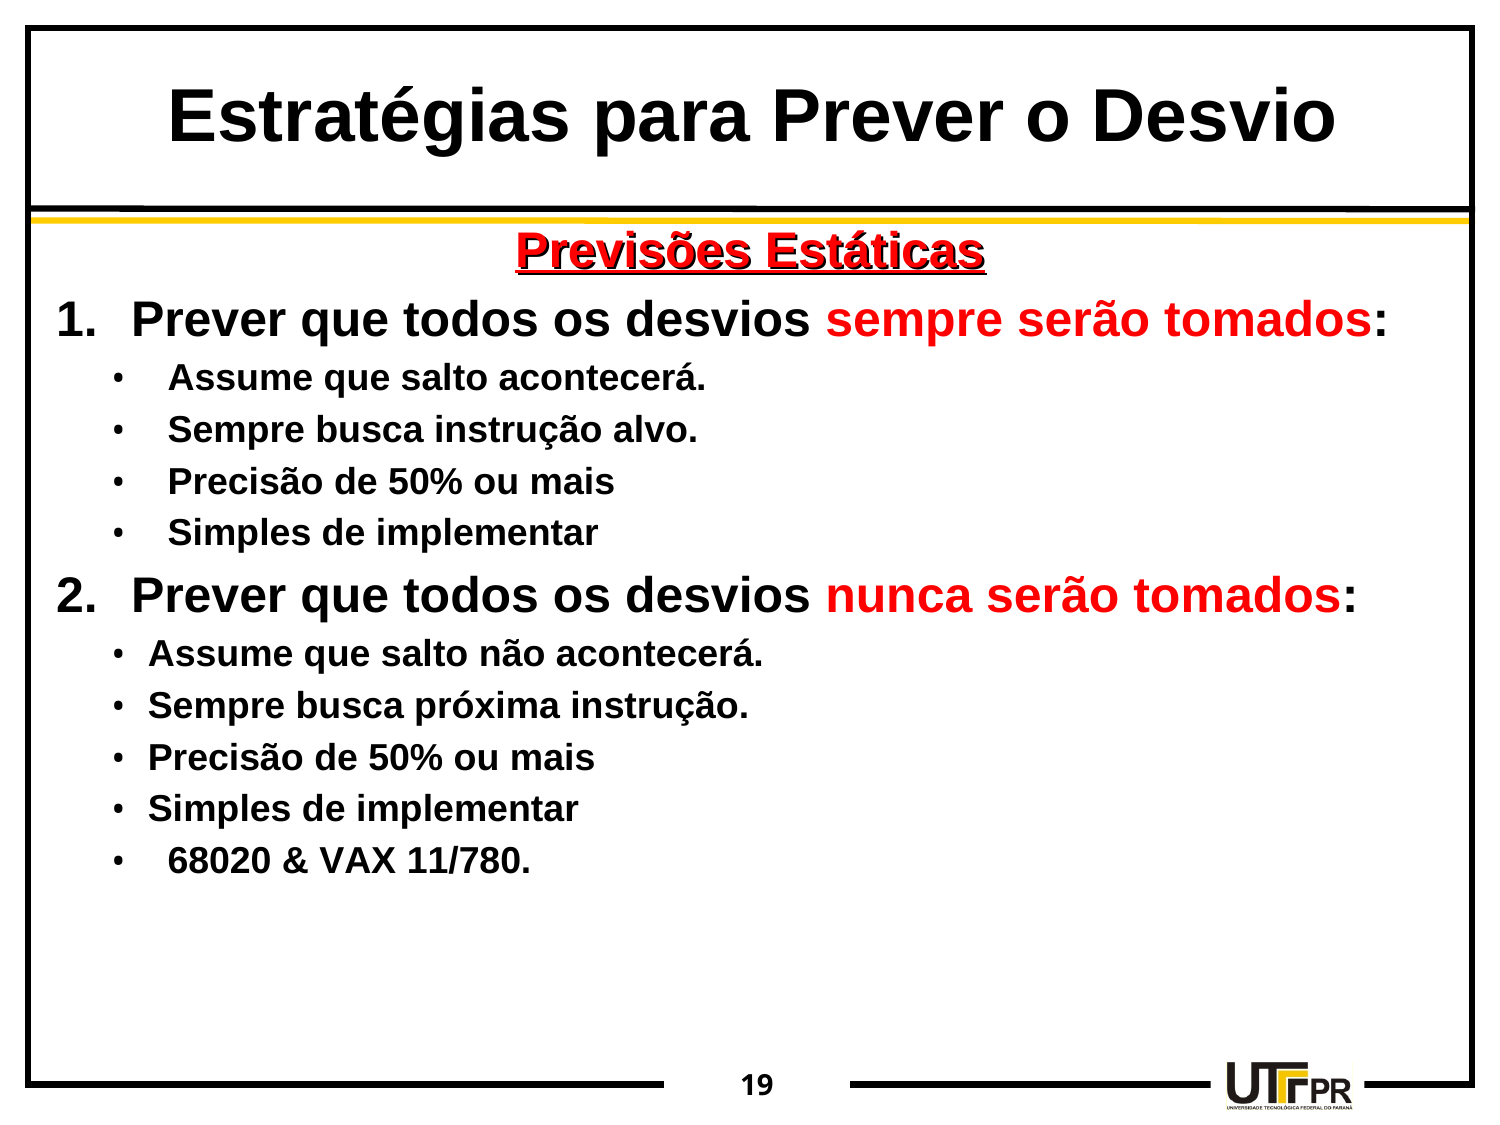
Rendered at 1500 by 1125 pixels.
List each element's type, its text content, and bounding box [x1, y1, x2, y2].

picture [1226, 1071, 1353, 1110]
list Previsões Estáticas Prever que todos os desvios sempre serão tomados: Assume que salto acontecerá. Sempre busca instrução alvo. Precisão de 50% ou mais Simples de implementar Prever que todos os desvios nunca serão tomados: Assume que salto não acontecerá. Sempre busca próxima instrução. Precisão de 50% ou mais Simples de implementar 68020 & VAX 11/780. [41, 220, 1459, 1071]
title Estratégias para Prever o Desvio [29, 73, 1477, 168]
